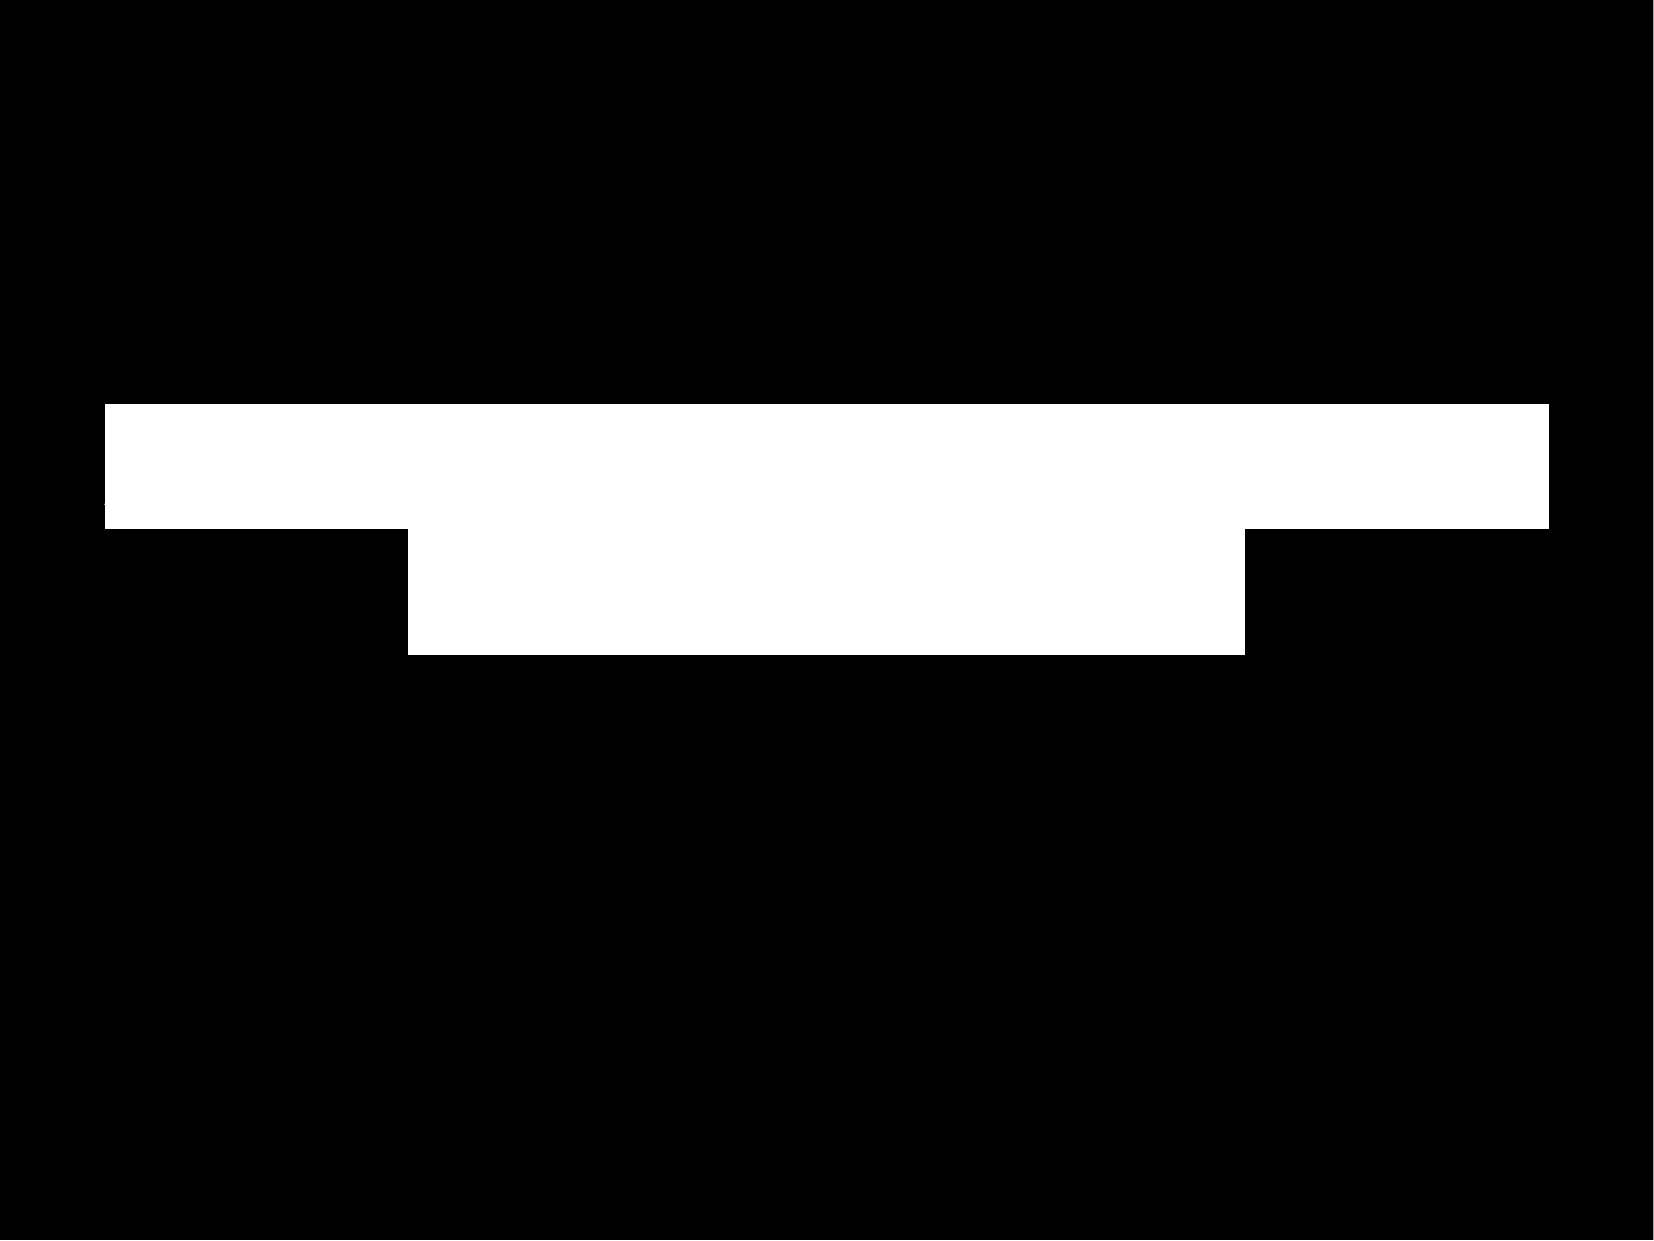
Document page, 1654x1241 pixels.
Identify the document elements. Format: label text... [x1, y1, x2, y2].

subtitle A hora é chegada, o tempo é este e Ele vem... [82, 49, 1571, 1010]
